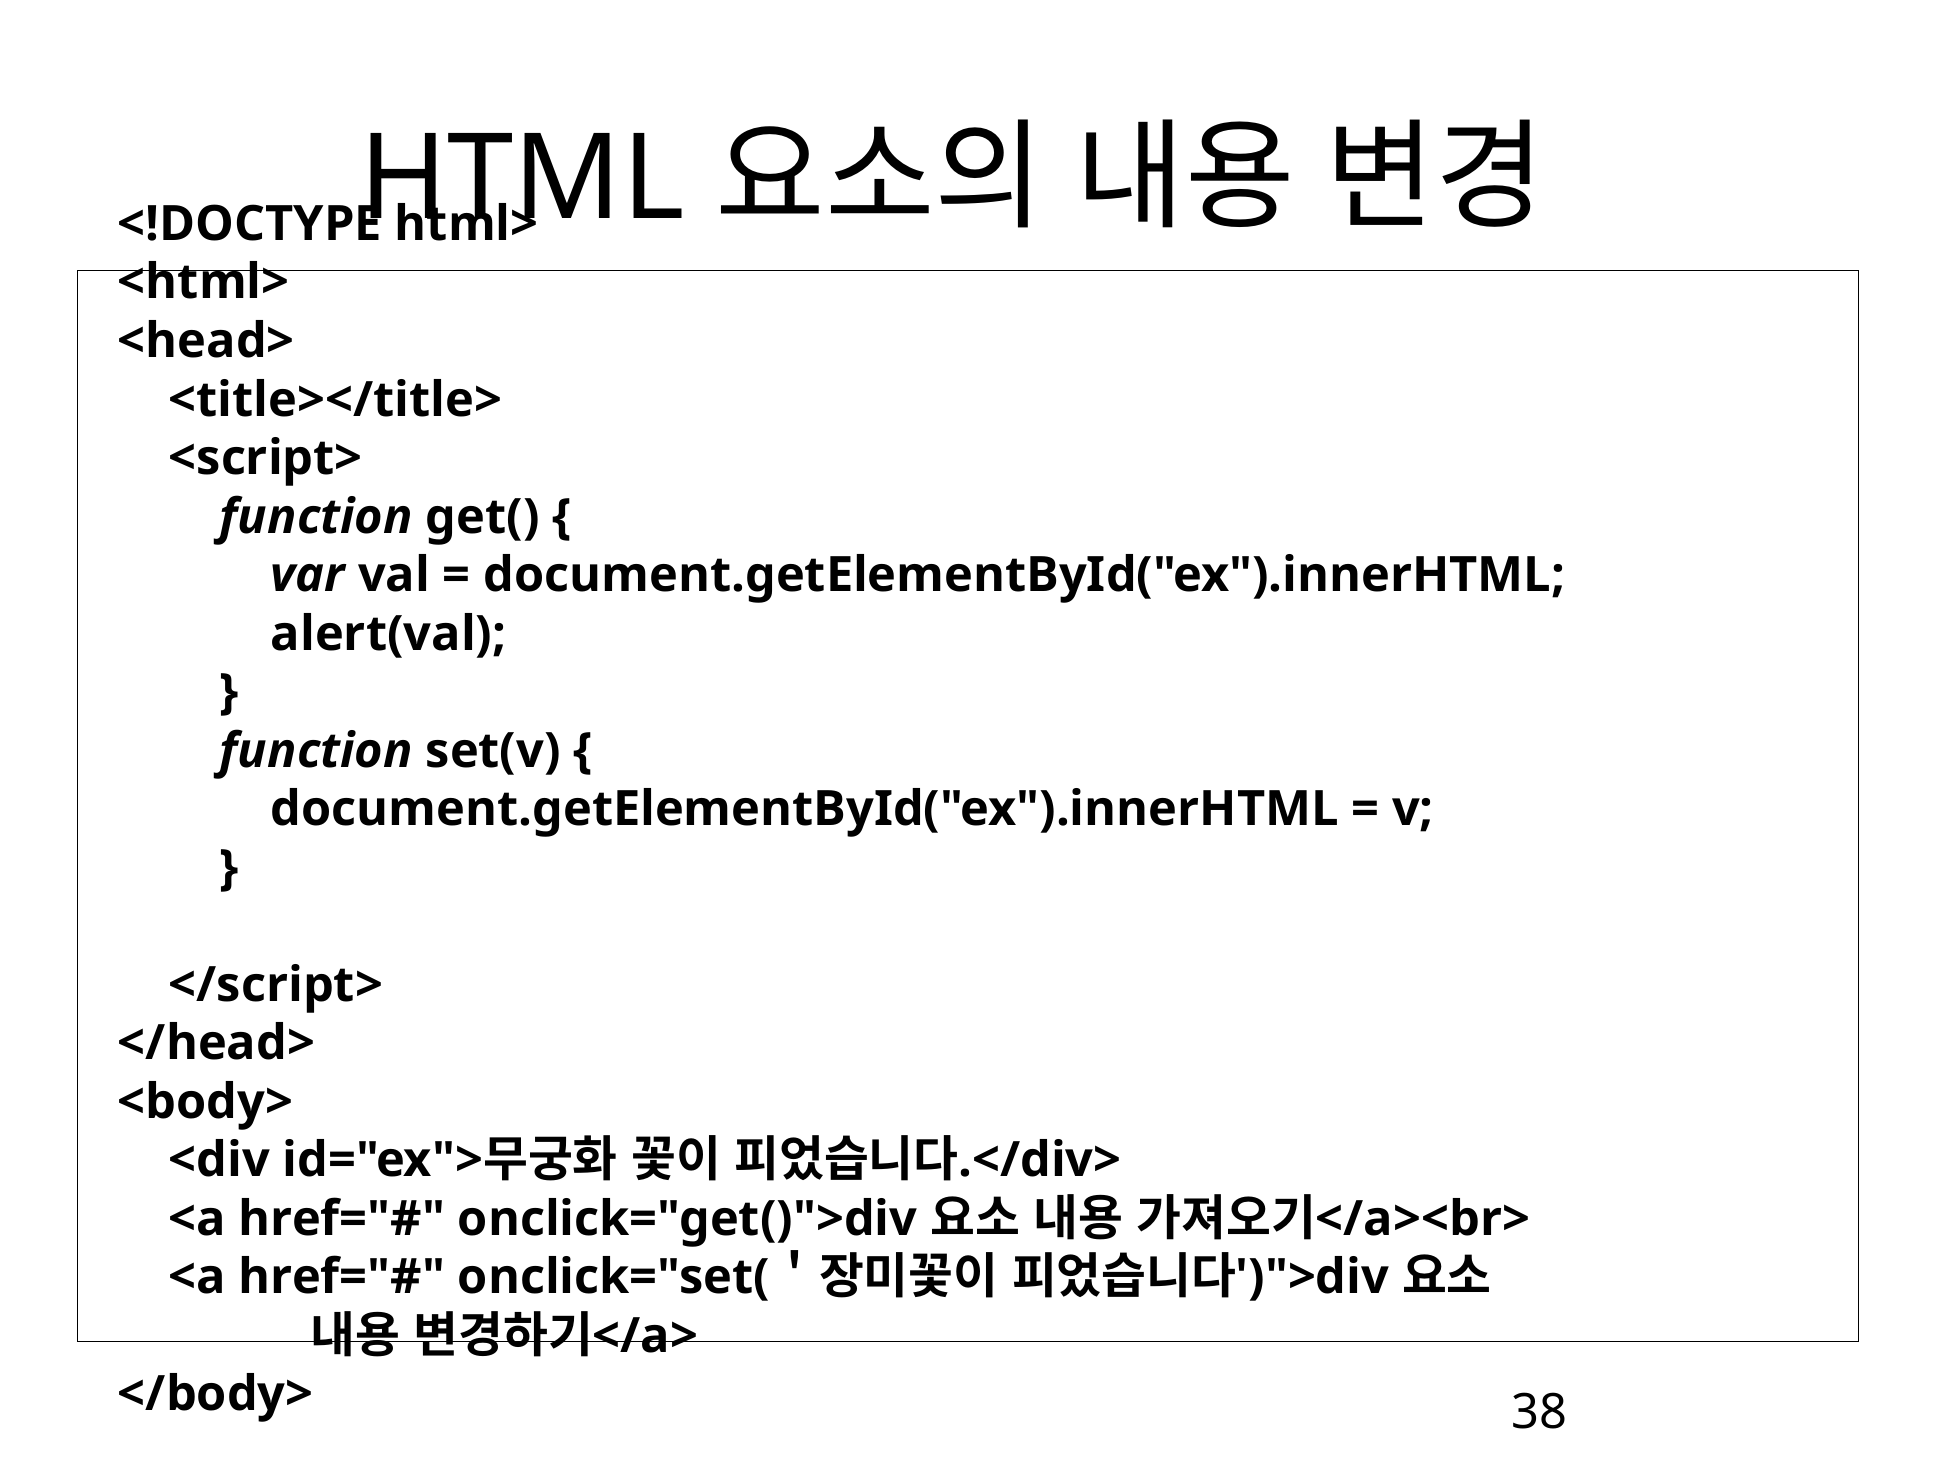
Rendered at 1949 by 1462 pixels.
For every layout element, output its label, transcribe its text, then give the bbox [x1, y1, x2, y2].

text_box <!DOCTYPE html> <html> <head> <title></title> <script> function get() { var val = document.getElementById("ex").innerHTML; alert(val); } function set(v) { document.getElementById("ex").innerHTML = v; } </script> </head> <body> <div id="ex">무궁화 꽃이 피었습니다.</div> <a href="#" onclick="get()">div 요소 내용 가져오기</a><br> <a href="#" onclick="set(＇장미꽃이 피었습니다')">div 요소 내용 변경하기</a> </body> [77, 270, 1859, 1342]
slide_number <숫자> [1496, 1372, 1899, 1462]
title HTML 요소의 내용 변경 [156, 92, 1749, 255]
